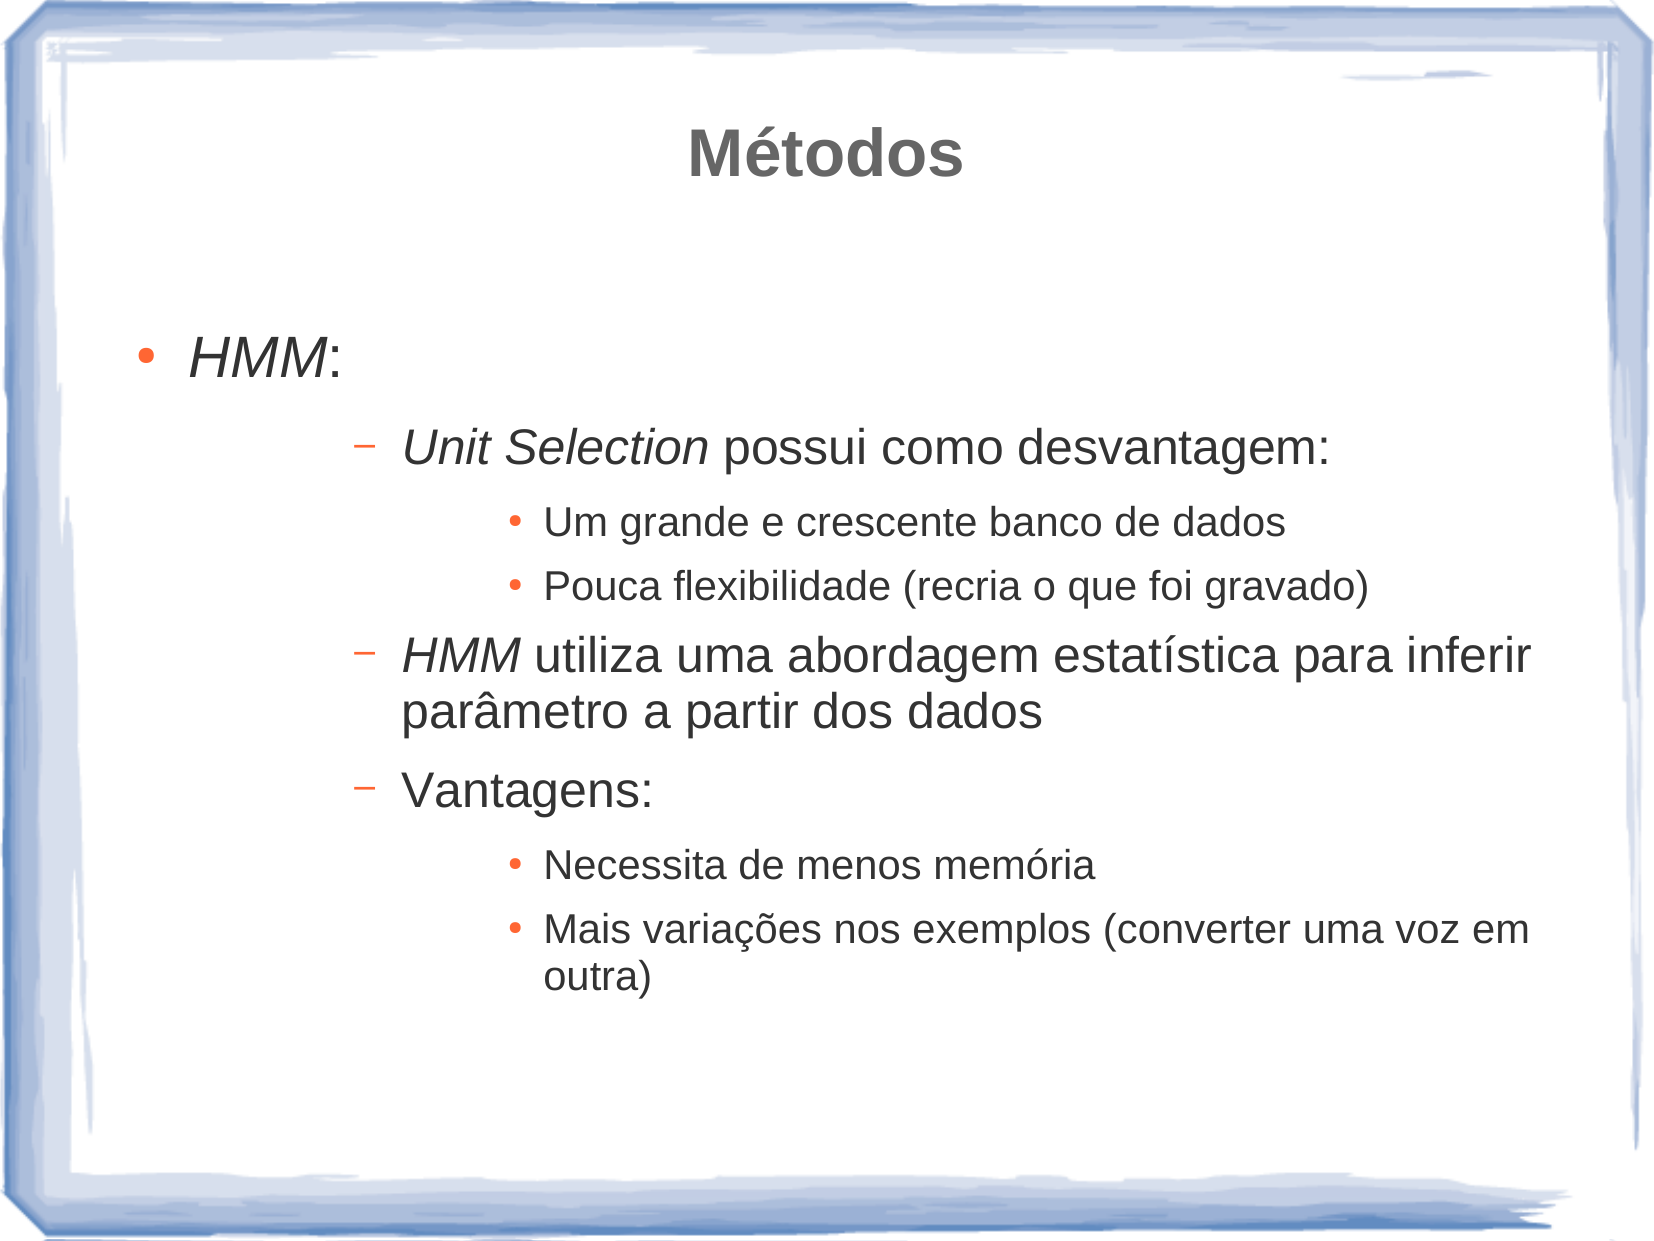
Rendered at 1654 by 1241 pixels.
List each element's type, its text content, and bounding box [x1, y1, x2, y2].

list HMM: Unit Selection possui como desvantagem: Um grande e crescente banco de dados Pouca flexibilidade (recria o que foi gravado) HMM utiliza uma abordagem estatística para inferir parâmetro a partir dos dados Vantagens: Necessita de menos memória Mais variações nos exemplos (converter uma voz em outra) [118, 324, 1571, 1045]
title Métodos [82, 49, 1571, 257]
picture [0, 0, 1654, 1241]
